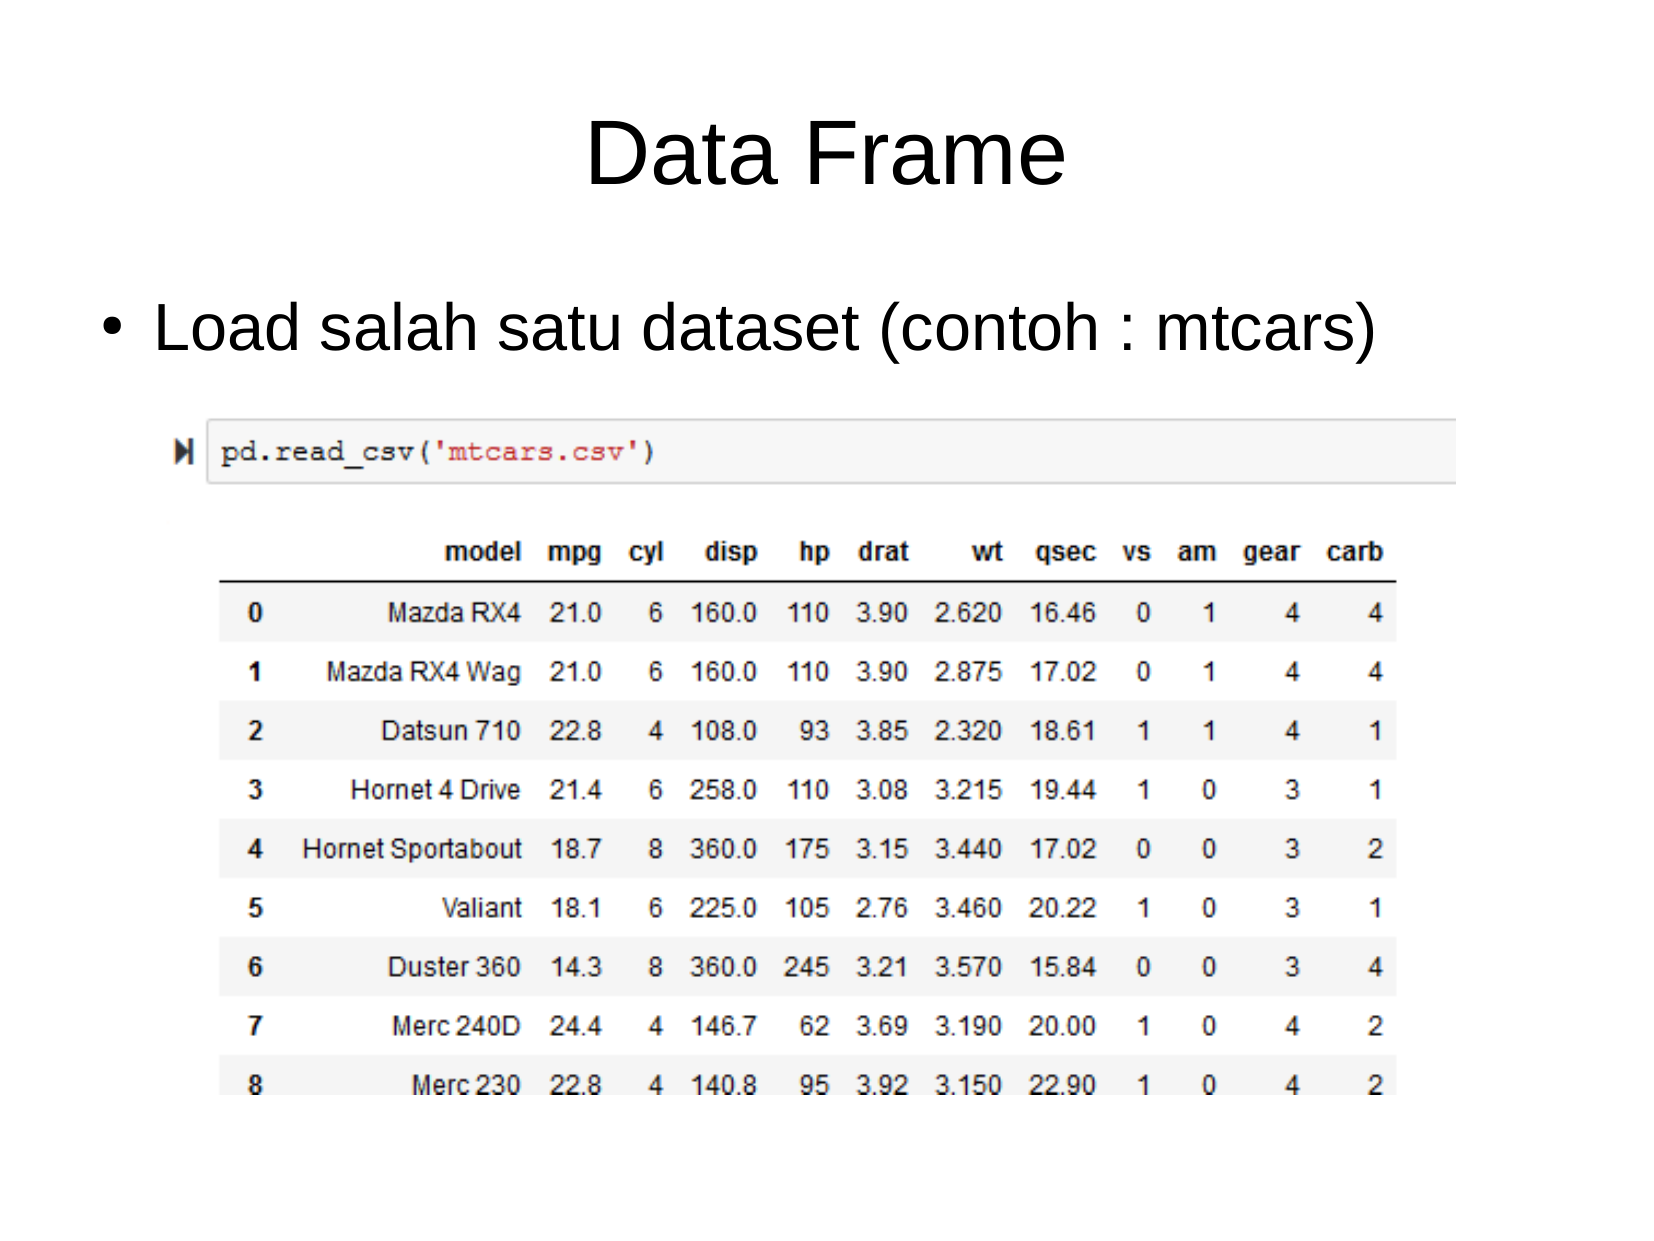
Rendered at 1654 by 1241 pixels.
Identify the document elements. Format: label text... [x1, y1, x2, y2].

list Load salah satu dataset (contoh : mtcars) [82, 290, 1571, 1010]
picture [139, 406, 1456, 1096]
title Data Frame [82, 49, 1571, 257]
